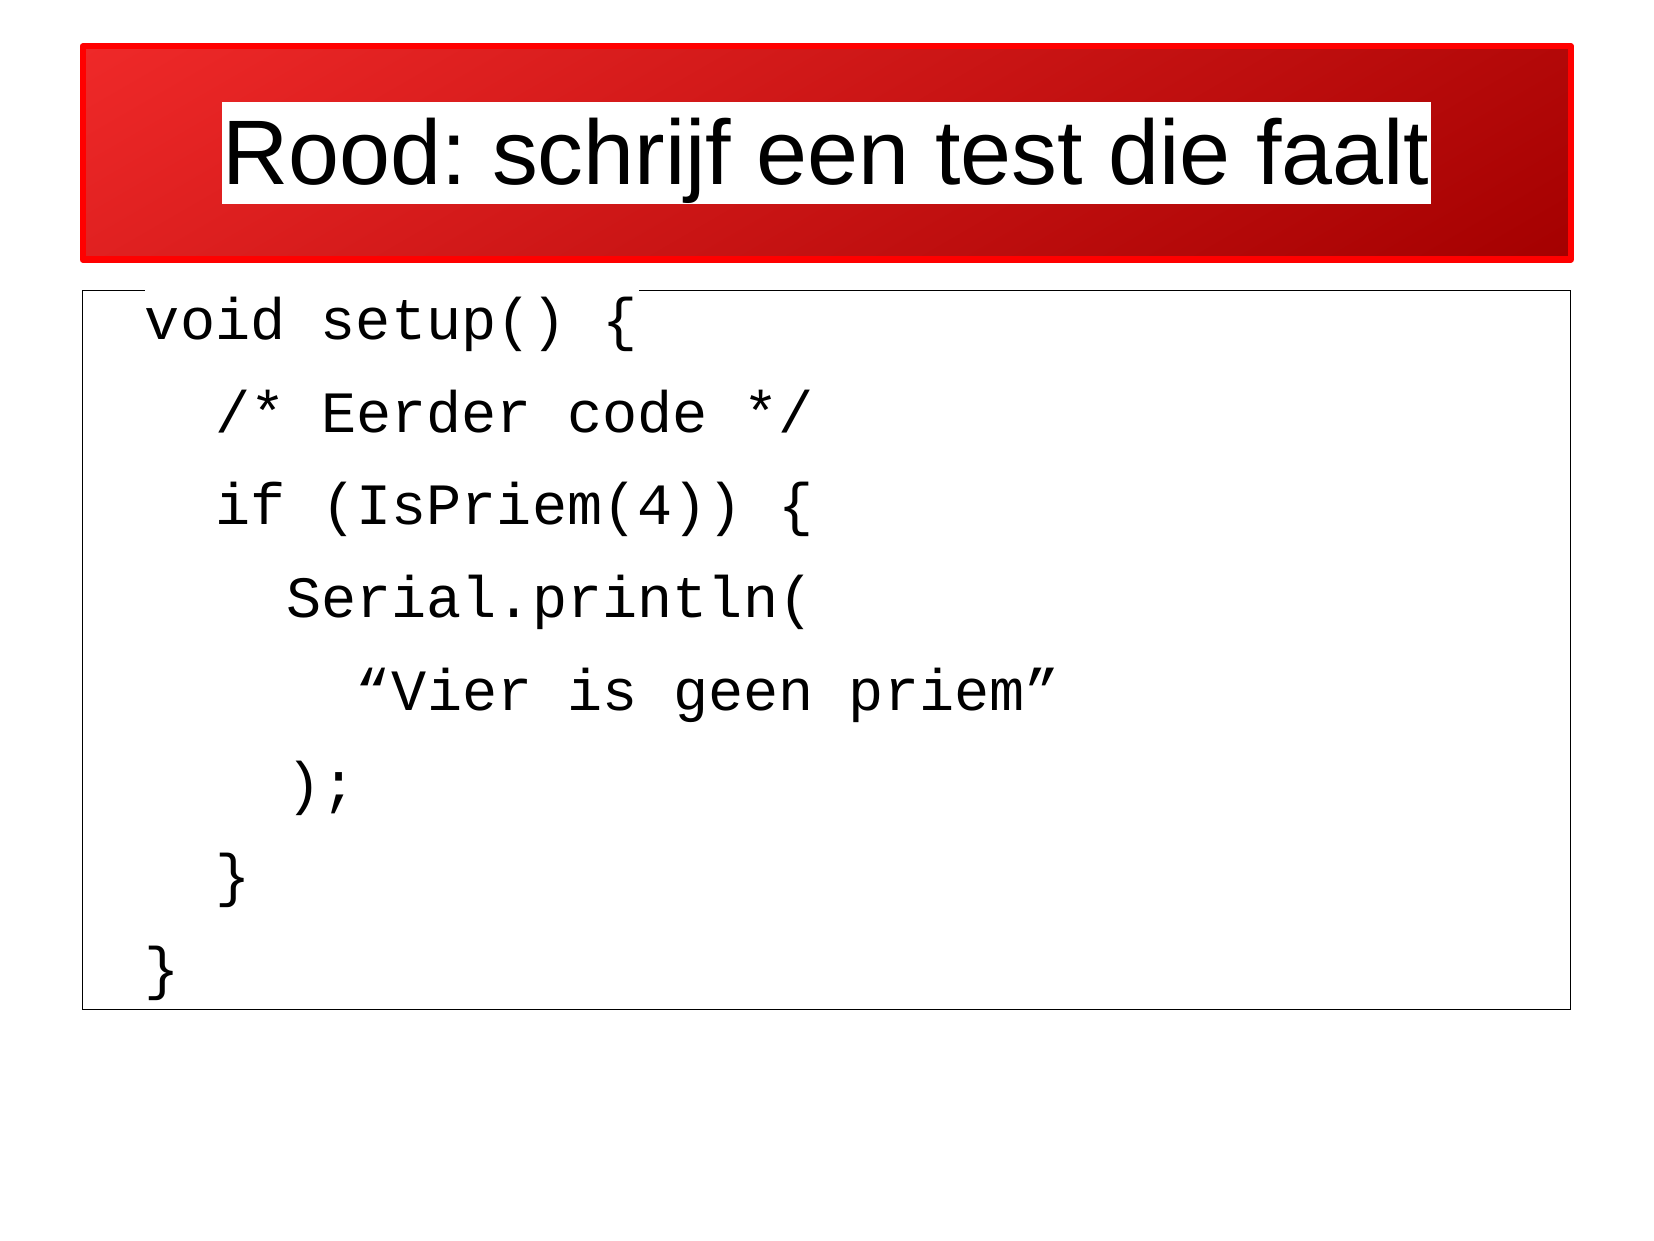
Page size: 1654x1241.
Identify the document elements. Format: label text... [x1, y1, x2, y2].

list void setup() { /* Eerder code */ if (IsPriem(4)) { Serial.println( “Vier is geen priem” ); } } [82, 290, 1571, 1010]
title Rood: schrijf een test die faalt [82, 46, 1571, 260]
